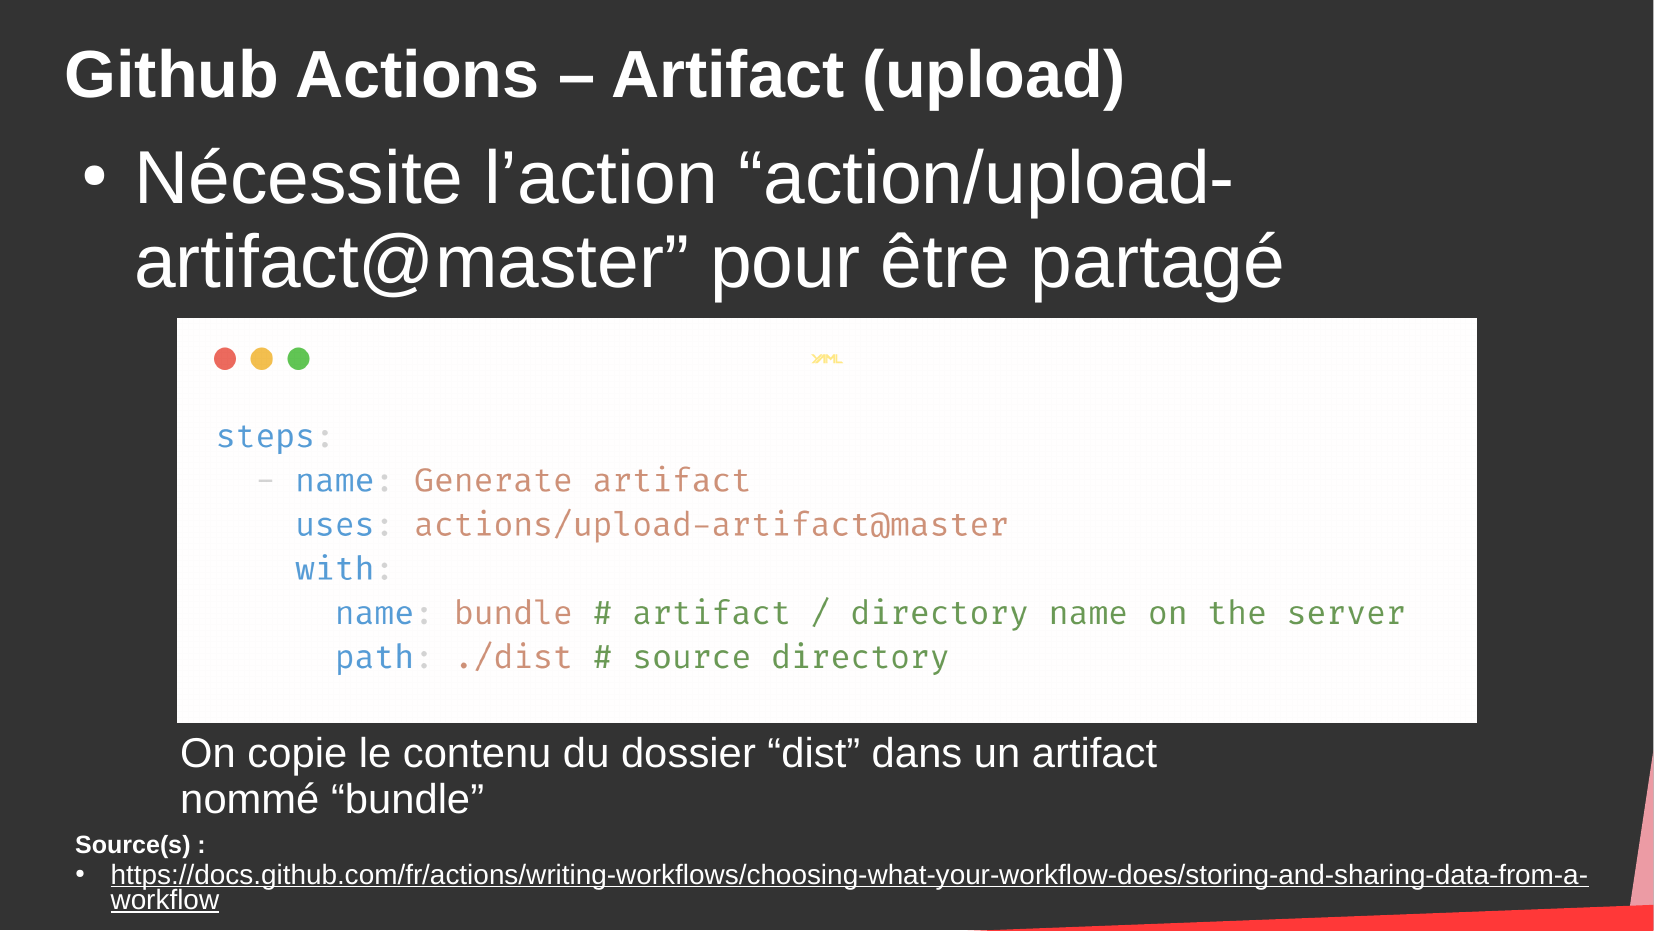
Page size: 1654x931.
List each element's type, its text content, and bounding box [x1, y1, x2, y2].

text_box On copie le contenu du dossier “dist” dans un artifact nommé “bundle” [165, 722, 1300, 831]
list Nécessite l’action “action/upload-artifact@master” pour être partagé [63, 135, 1542, 355]
picture [177, 318, 1477, 723]
text_box [967, 746, 1654, 931]
text_box Source(s) : https://docs.github.com/fr/actions/writing-workflows/choosing-what-your-workflow-does/storing-and-sharing-data-from-a-workflow [60, 791, 1607, 898]
title Github Actions – Artifact (upload) [64, 37, 1471, 113]
